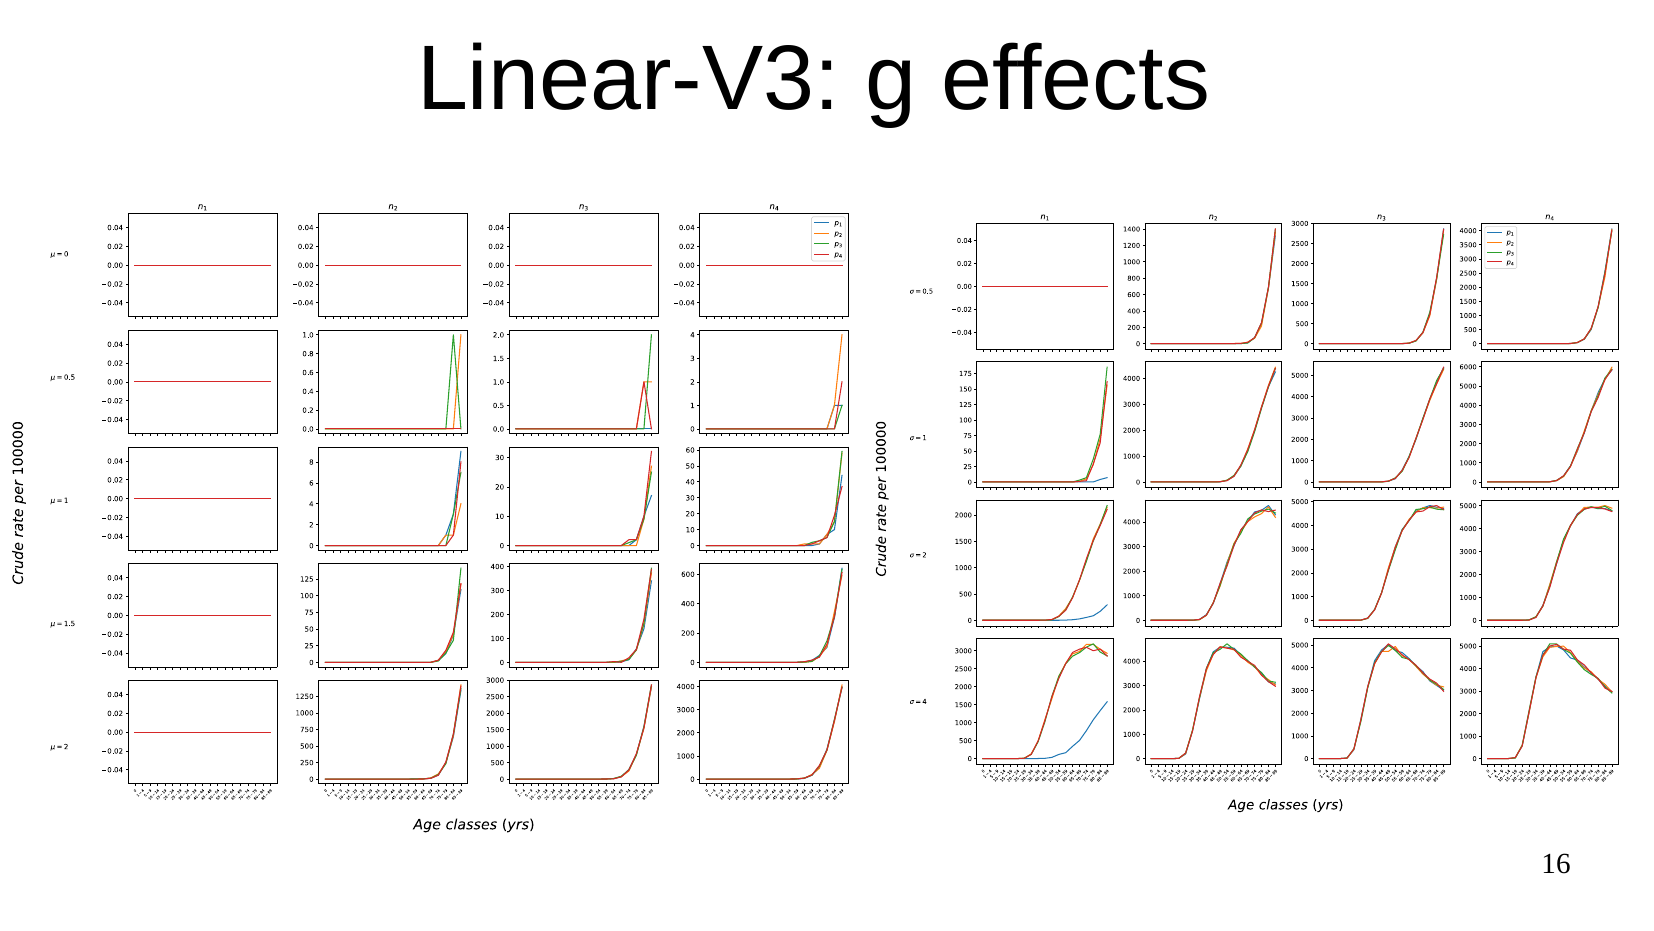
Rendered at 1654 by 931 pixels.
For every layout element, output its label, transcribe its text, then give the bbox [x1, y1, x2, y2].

picture [6, 153, 860, 836]
picture [872, 165, 1630, 815]
title Linear-V3: g effects [82, 0, 1571, 156]
